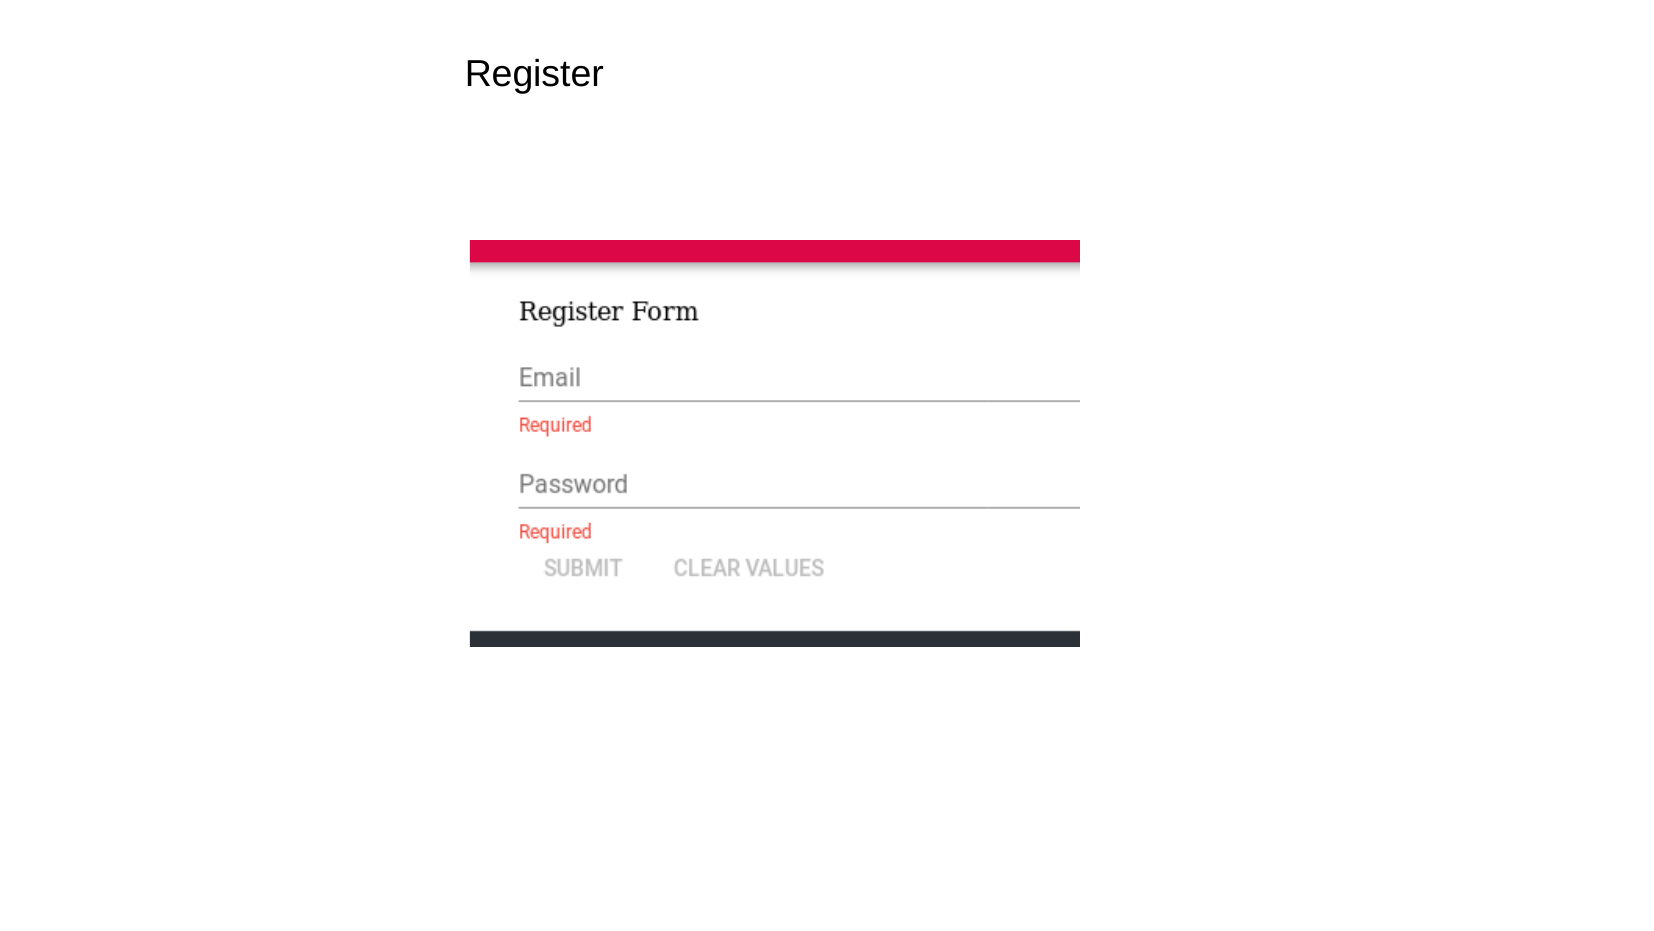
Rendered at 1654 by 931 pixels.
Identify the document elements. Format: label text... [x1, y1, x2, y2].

picture [469, 240, 1081, 647]
text_box Register [450, 45, 1126, 102]
